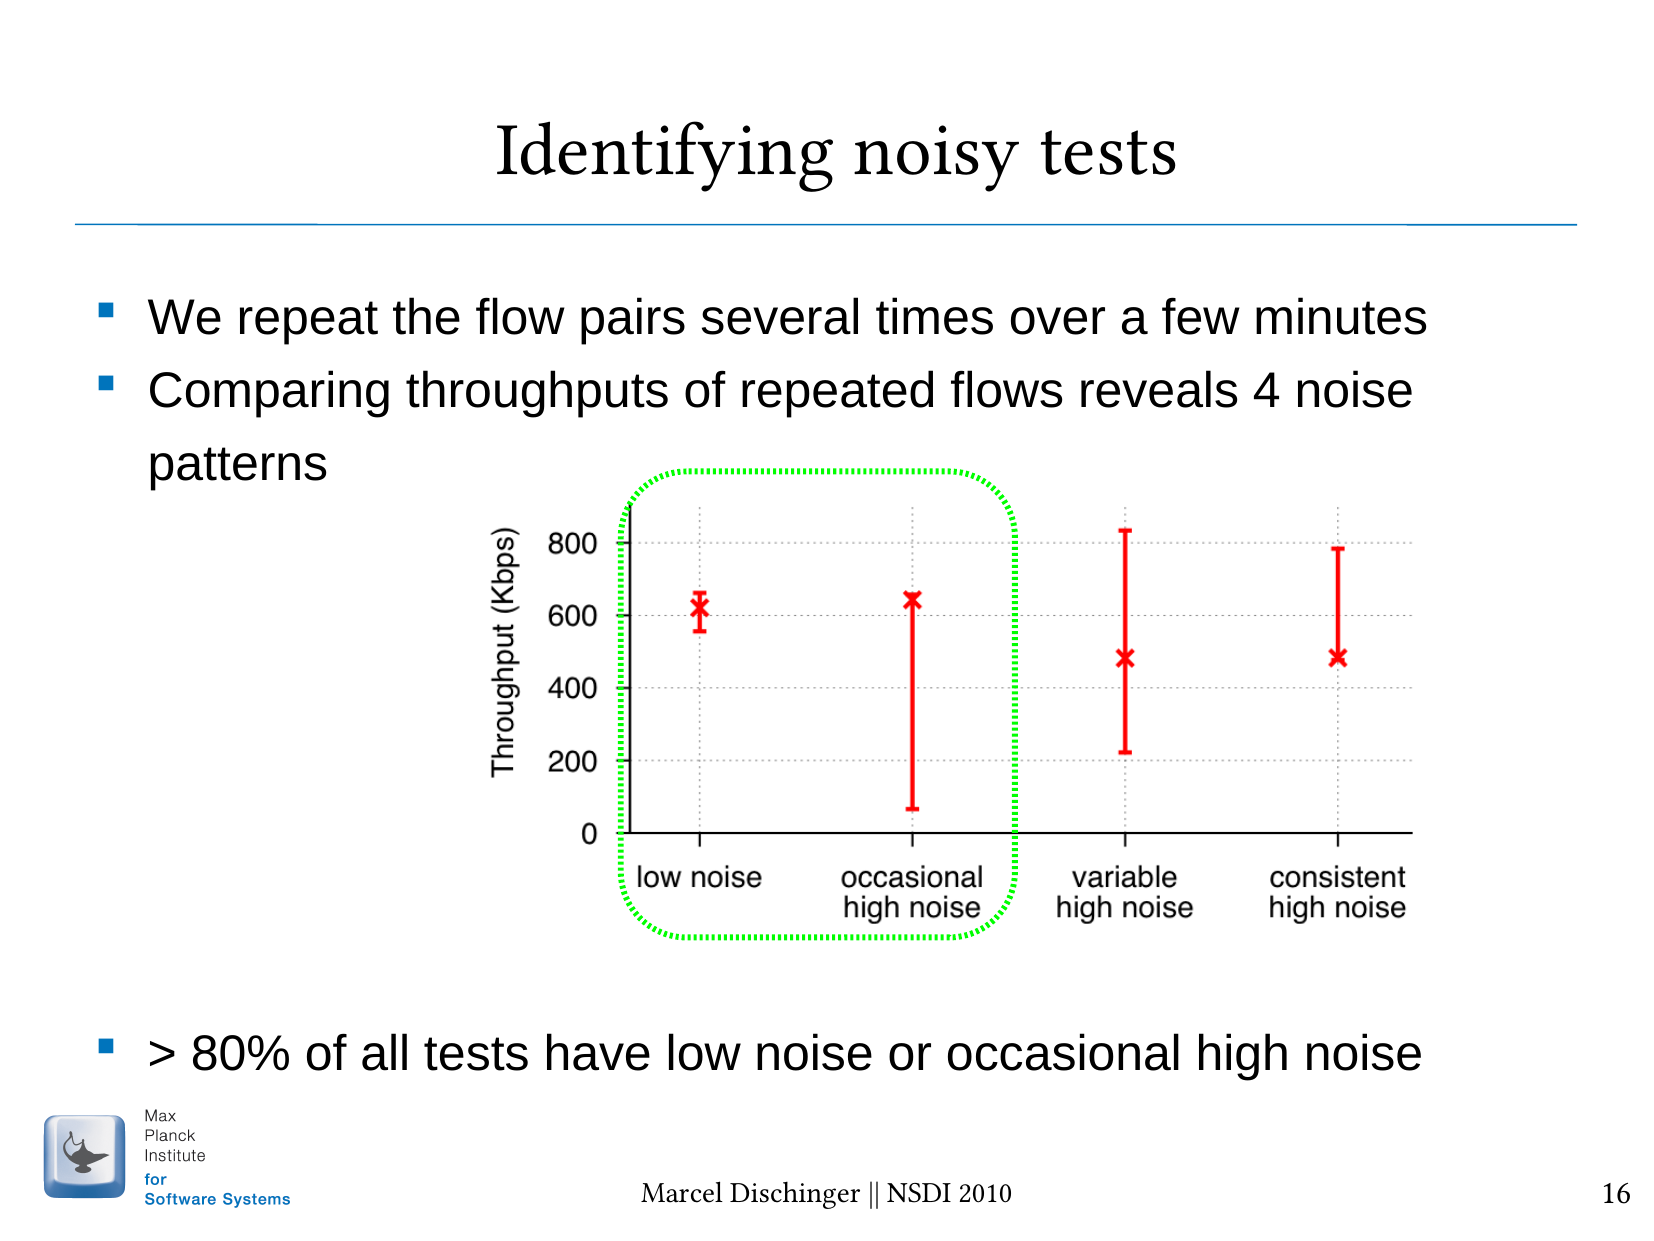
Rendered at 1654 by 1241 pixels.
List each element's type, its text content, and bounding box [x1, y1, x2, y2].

title Identifying noisy tests [54, 51, 1621, 252]
list We repeat the flow pairs several times over a few minutes Comparing throughputs of repeated flows reveals 4 noise patterns > 80% of all tests have low noise or occasional high noise [77, 271, 1579, 1174]
picture [484, 493, 1417, 927]
